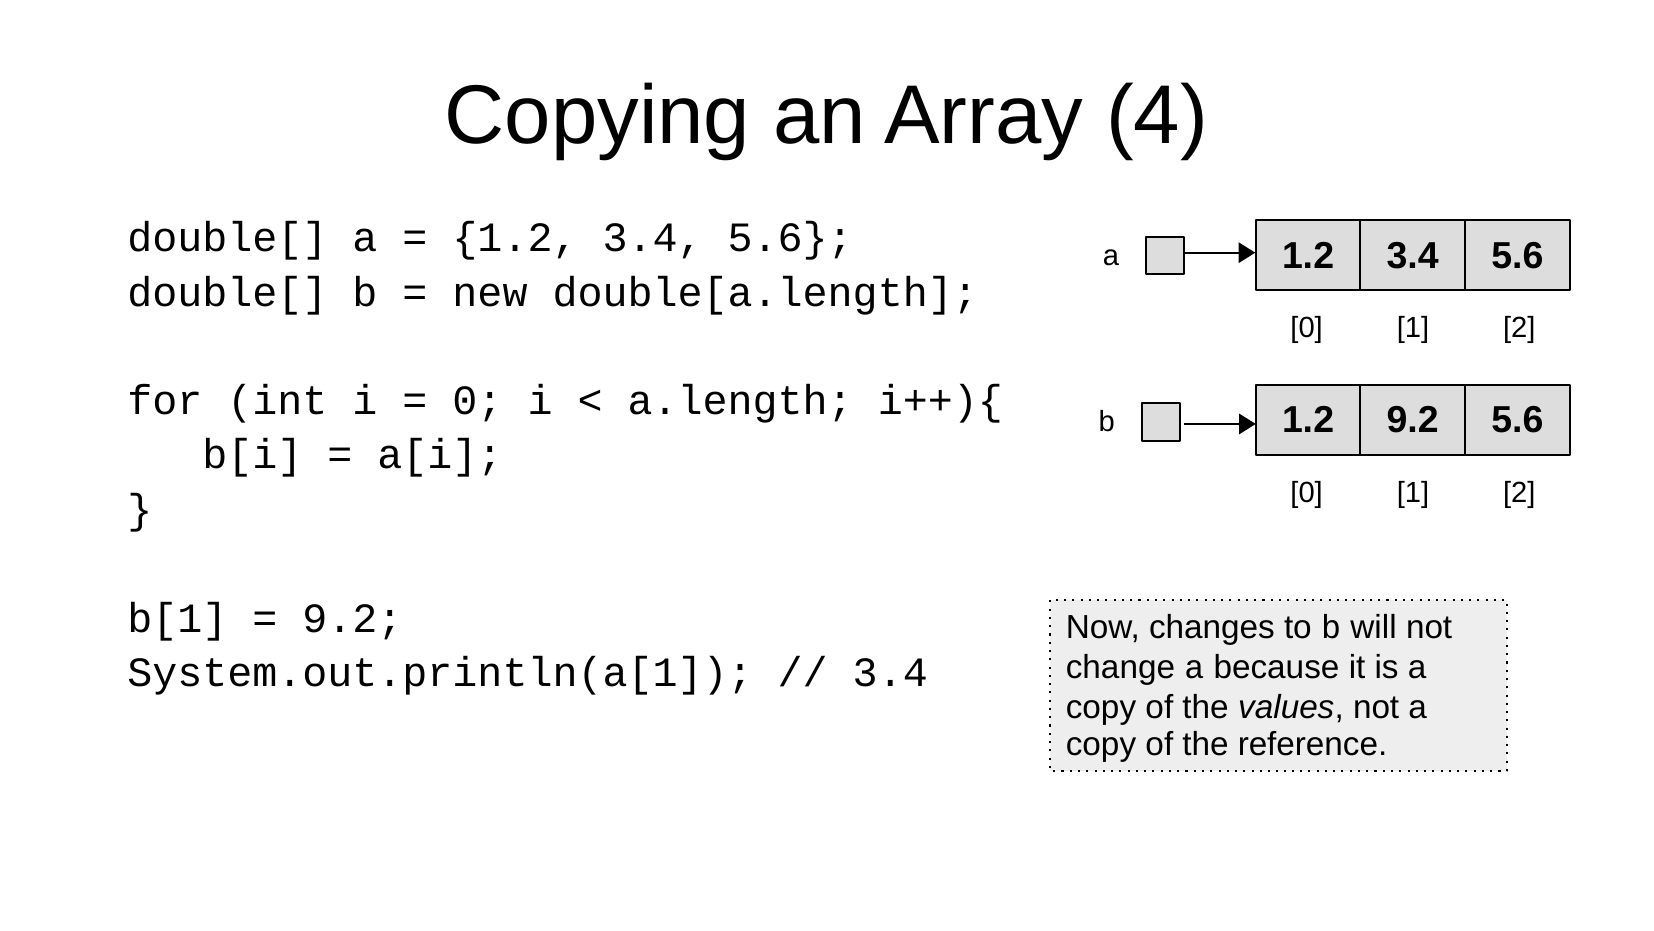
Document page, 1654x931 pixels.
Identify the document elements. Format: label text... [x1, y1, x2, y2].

text_box Now, changes to b will not change a because it is a copy of the values, not a copy of the reference. [1050, 600, 1507, 771]
text_box [1] [1382, 468, 1445, 516]
text_box b [1083, 397, 1130, 446]
title Copying an Array (4) [82, 37, 1571, 193]
text_box [1146, 236, 1184, 275]
text_box [1142, 403, 1180, 441]
text_box double[] a = {1.2, 3.4, 5.6}; double[] b = new double[a.length]; for (int i = 0; i < a.length; i++){ b[i] = a[i]; } b[1] = 9.2; System.out.println(a[1]); // 3.4 [112, 202, 1156, 707]
text_box 1.2 [1255, 385, 1360, 455]
text_box 1.2 [1255, 220, 1360, 291]
text_box a [1088, 231, 1135, 279]
text_box [2] [1488, 303, 1551, 352]
text_box [0] [1275, 303, 1339, 352]
text_box [2] [1488, 468, 1551, 516]
text_box 3.4 [1360, 220, 1466, 291]
text_box 5.6 [1466, 220, 1570, 291]
text_box [0] [1275, 468, 1339, 516]
text_box 9.2 [1360, 385, 1466, 455]
text_box [1] [1382, 303, 1445, 352]
text_box 5.6 [1466, 385, 1570, 455]
